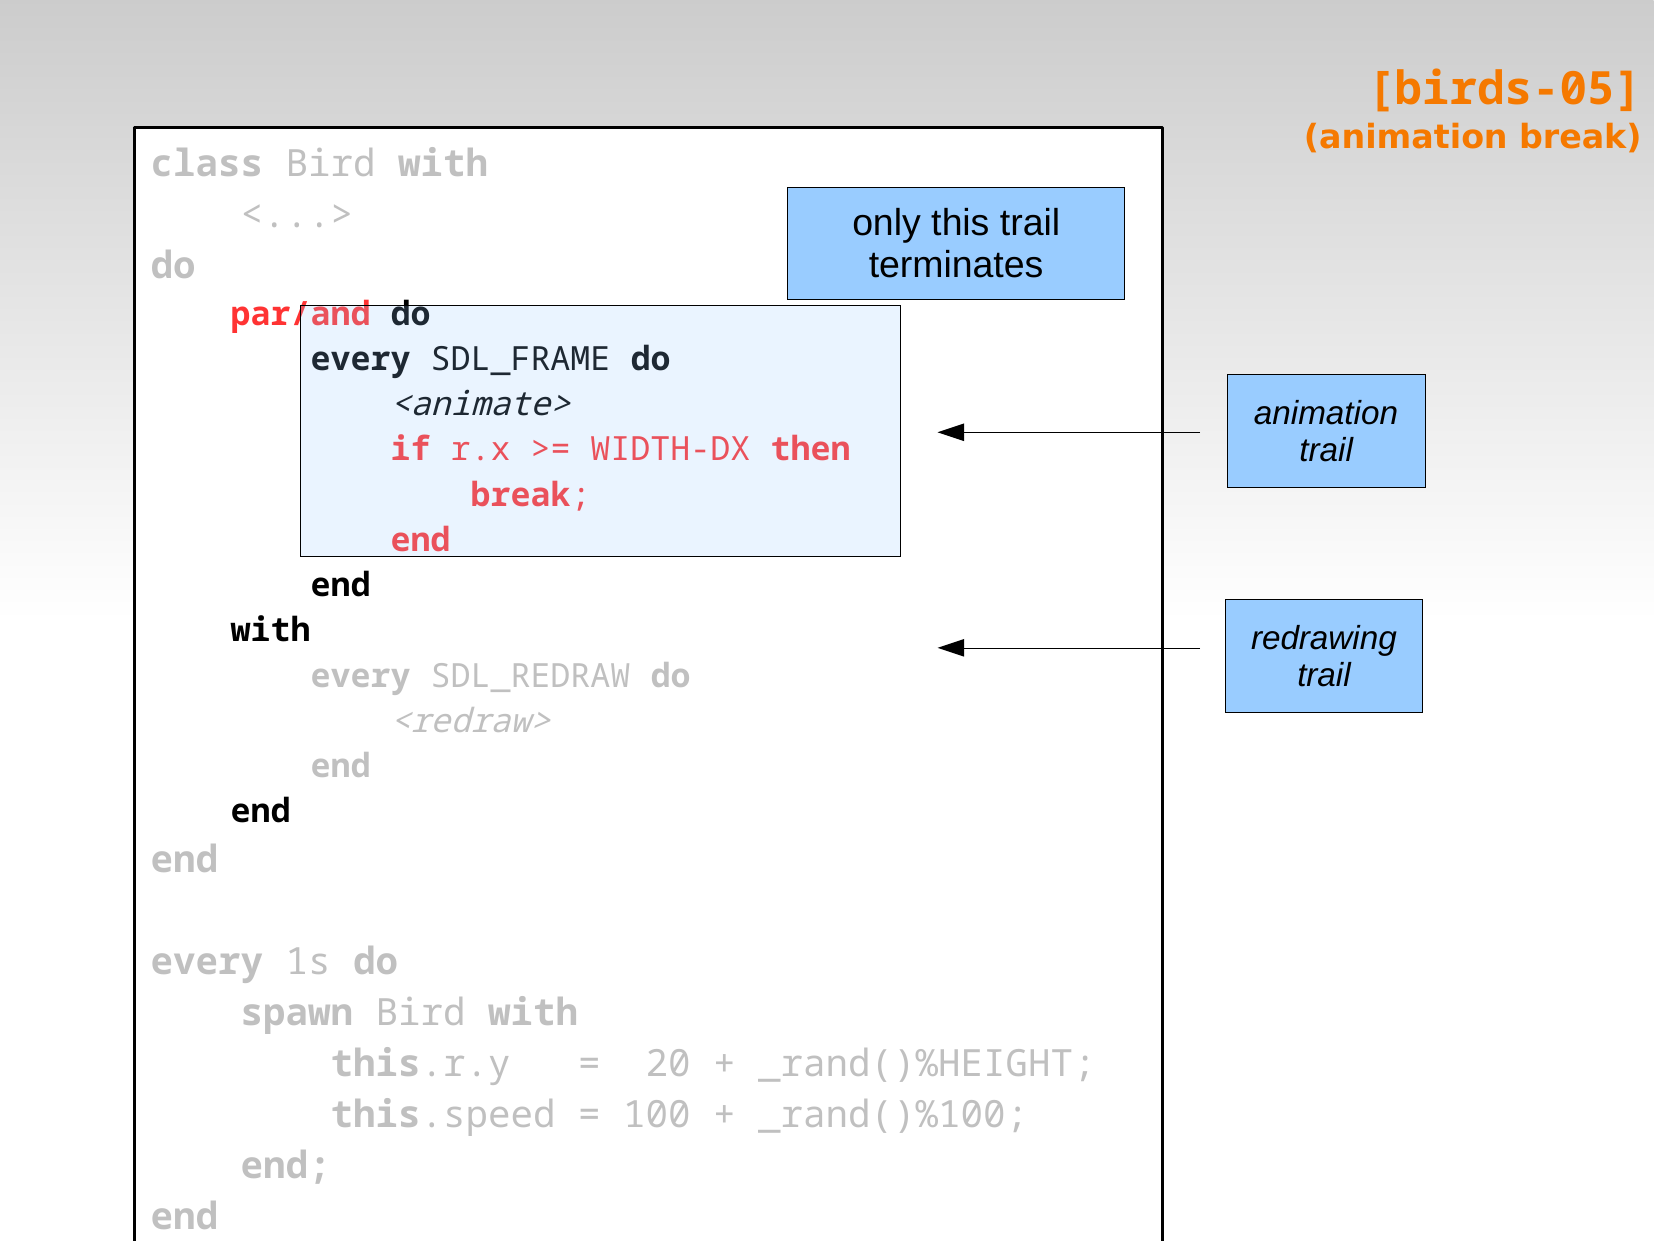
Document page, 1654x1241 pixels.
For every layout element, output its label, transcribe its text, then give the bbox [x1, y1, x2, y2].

text_box animation trail [1227, 374, 1426, 488]
text_box [300, 305, 901, 557]
title [birds-05] (animation break) [154, 2, 1643, 210]
text_box only this trail terminates [787, 210, 1125, 300]
text_box class Bird with <...> do par/and do every SDL_FRAME do <animate> if r.x >= WIDTH-DX then break; end end with every SDL_REDRAW do <redraw> end end end every 1s do spawn Bird with this.r.y = 20 + _rand()%HEIGHT; this.speed = 100 + _rand()%100; end; end [134, 127, 1163, 1157]
text_box redrawing trail [1225, 599, 1423, 713]
